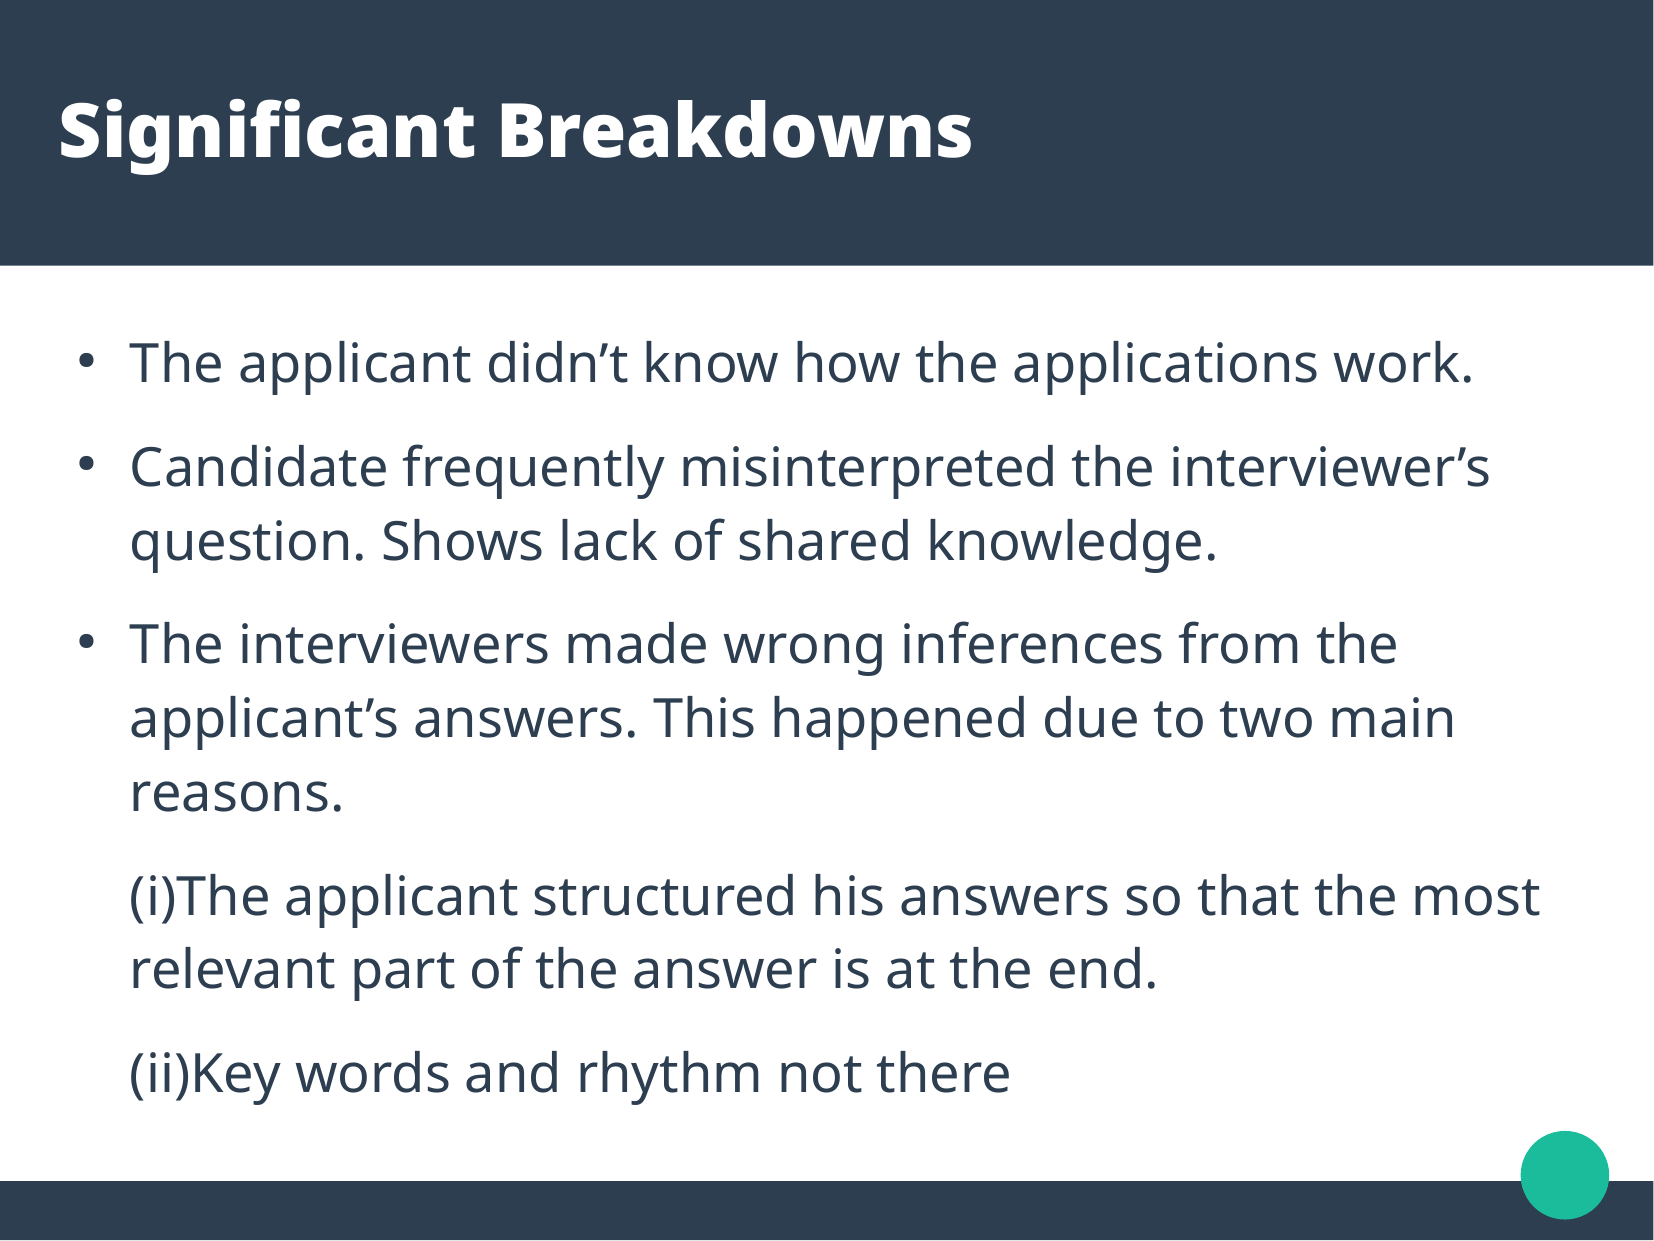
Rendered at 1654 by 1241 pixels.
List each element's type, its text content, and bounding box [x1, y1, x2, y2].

list The applicant didn’t know how the applications work. Candidate frequently misinterpreted the interviewer’s question. Shows lack of shared knowledge. The interviewers made wrong inferences from the applicant’s answers. This happened due to two main reasons. (i)The applicant structured his answers so that the most relevant part of the answer is at the end. (ii)Key words and rhythm not there [59, 324, 1595, 1152]
title Significant Breakdowns [59, 49, 1595, 207]
